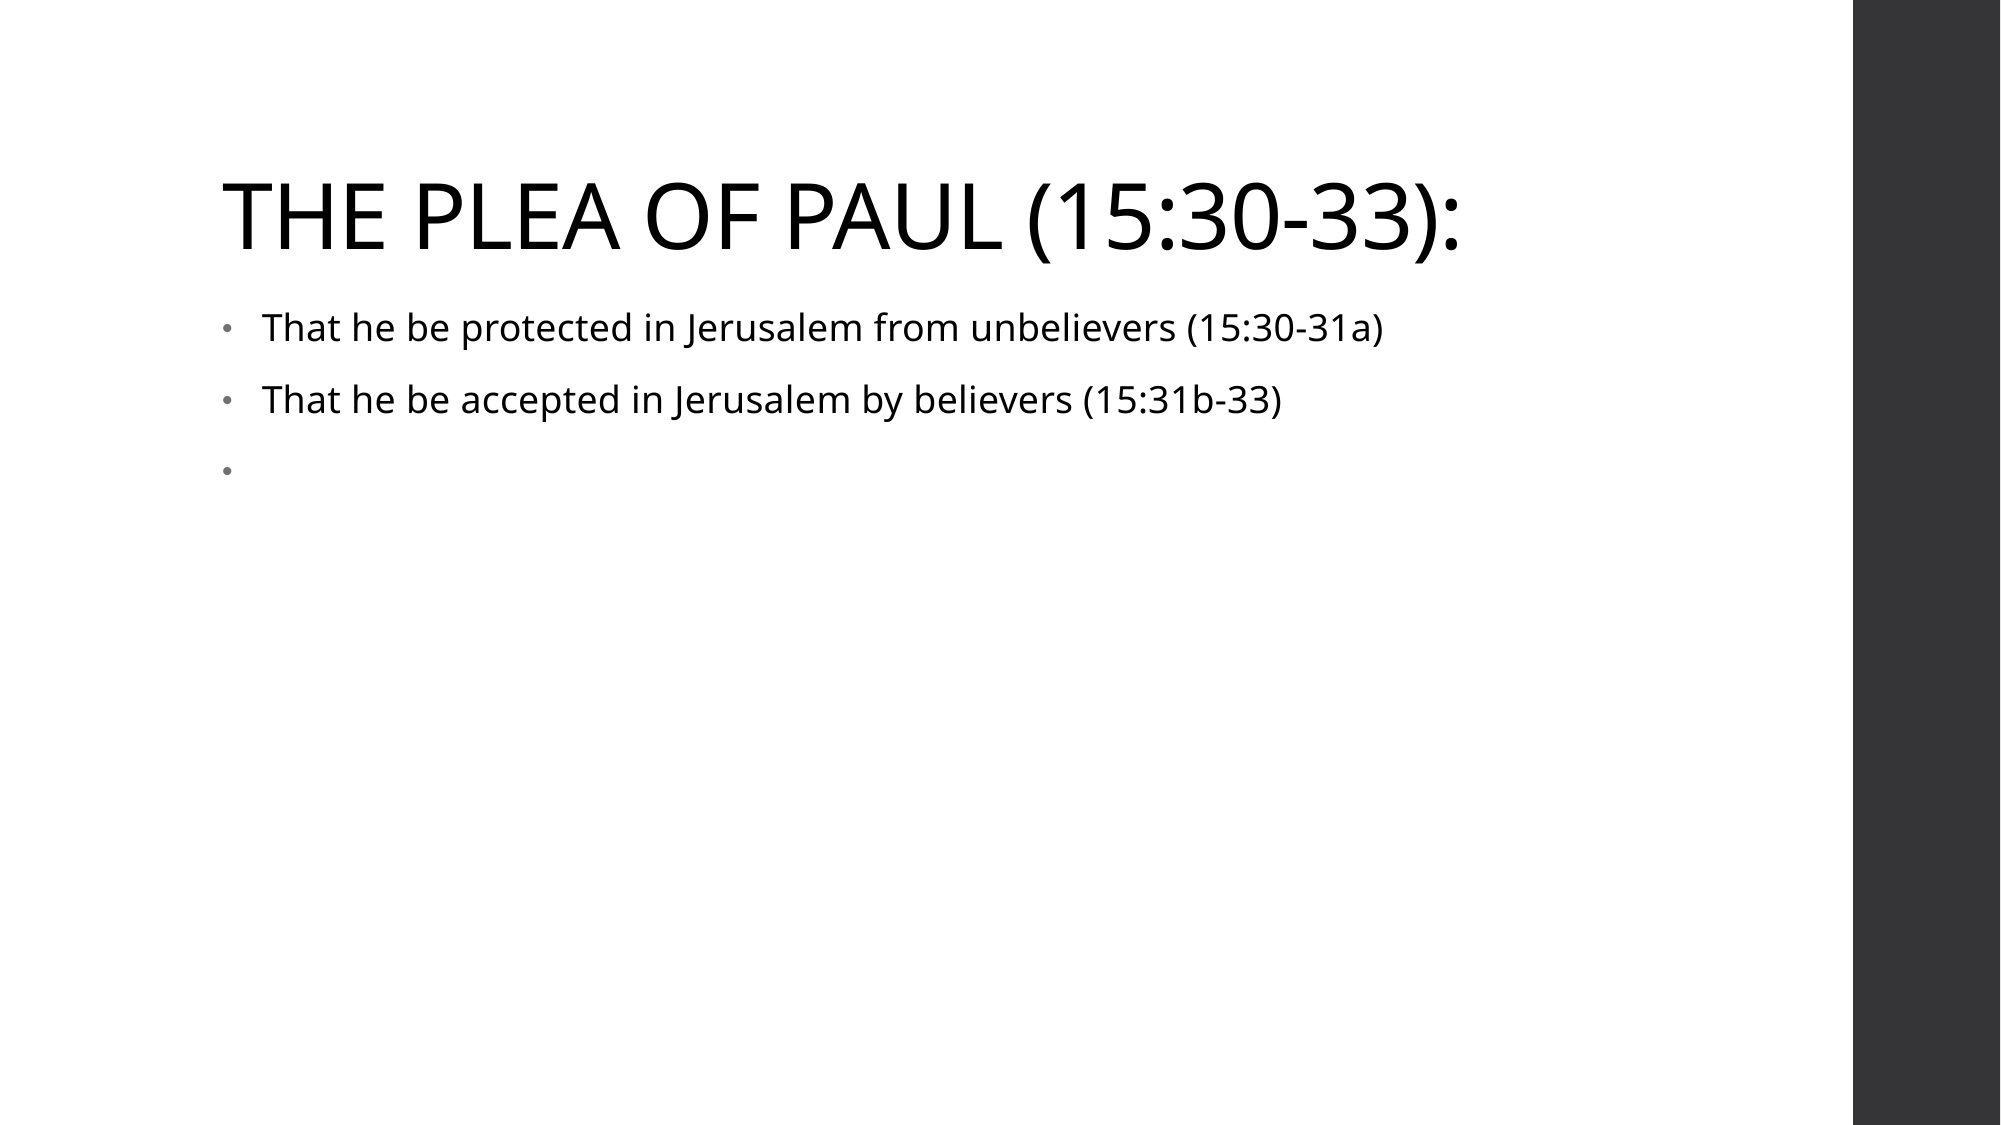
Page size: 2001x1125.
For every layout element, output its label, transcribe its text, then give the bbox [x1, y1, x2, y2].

list That he be protected in Jerusalem from unbelievers (15:30-31a) That he be accepted in Jerusalem by believers (15:31b-33) [206, 299, 1617, 1014]
title THE PLEA OF PAUL (15:30-33): [206, 60, 1797, 278]
